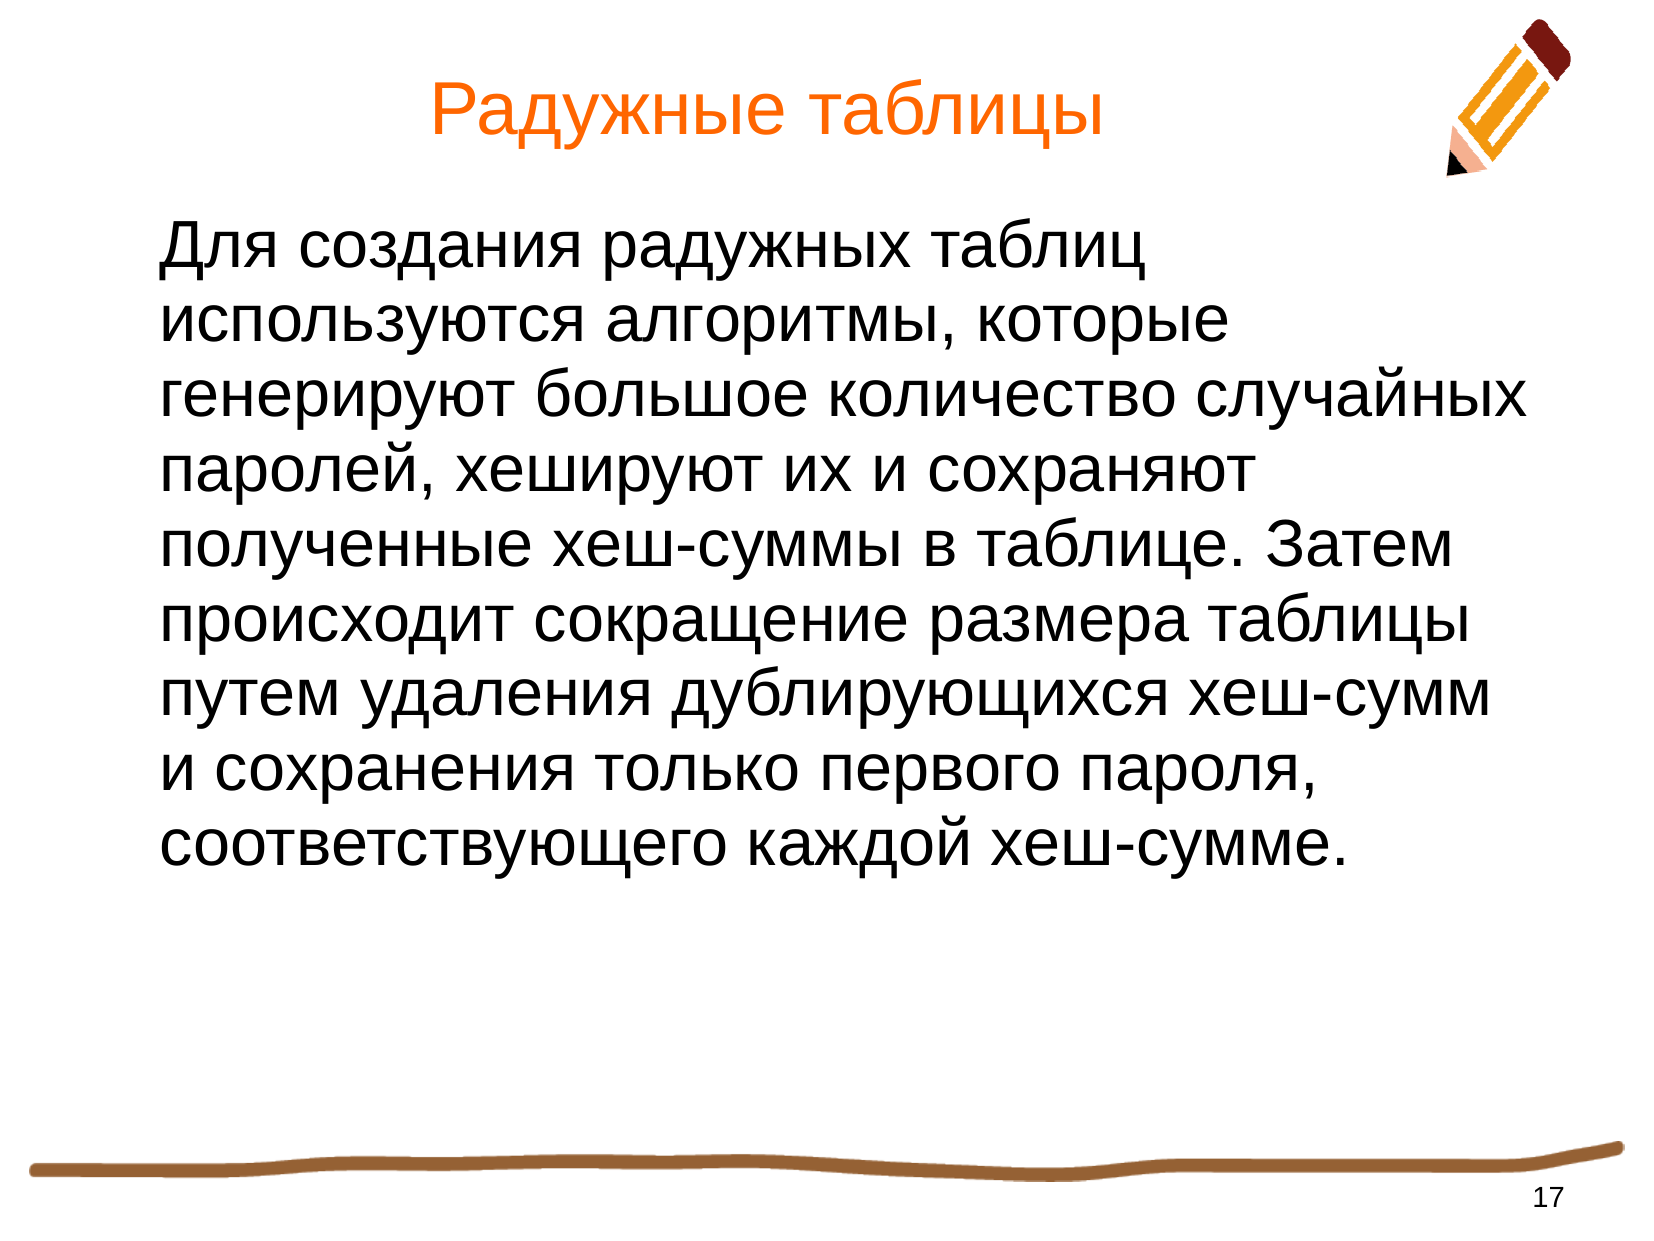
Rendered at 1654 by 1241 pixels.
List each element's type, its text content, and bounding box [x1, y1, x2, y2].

picture [29, 1141, 1625, 1182]
title Радужные таблицы [88, 39, 1447, 178]
picture [1446, 19, 1571, 178]
list Для создания радужных таблиц используются алгоритмы, которые генерируют большое количество случайных паролей, хешируют их и сохраняют полученные хеш-суммы в таблице. Затем происходит сокращение размера таблицы путем удаления дублирующихся хеш-сумм и сохранения только первого пароля, соответствующего каждой хеш-сумме. [88, 206, 1536, 1073]
